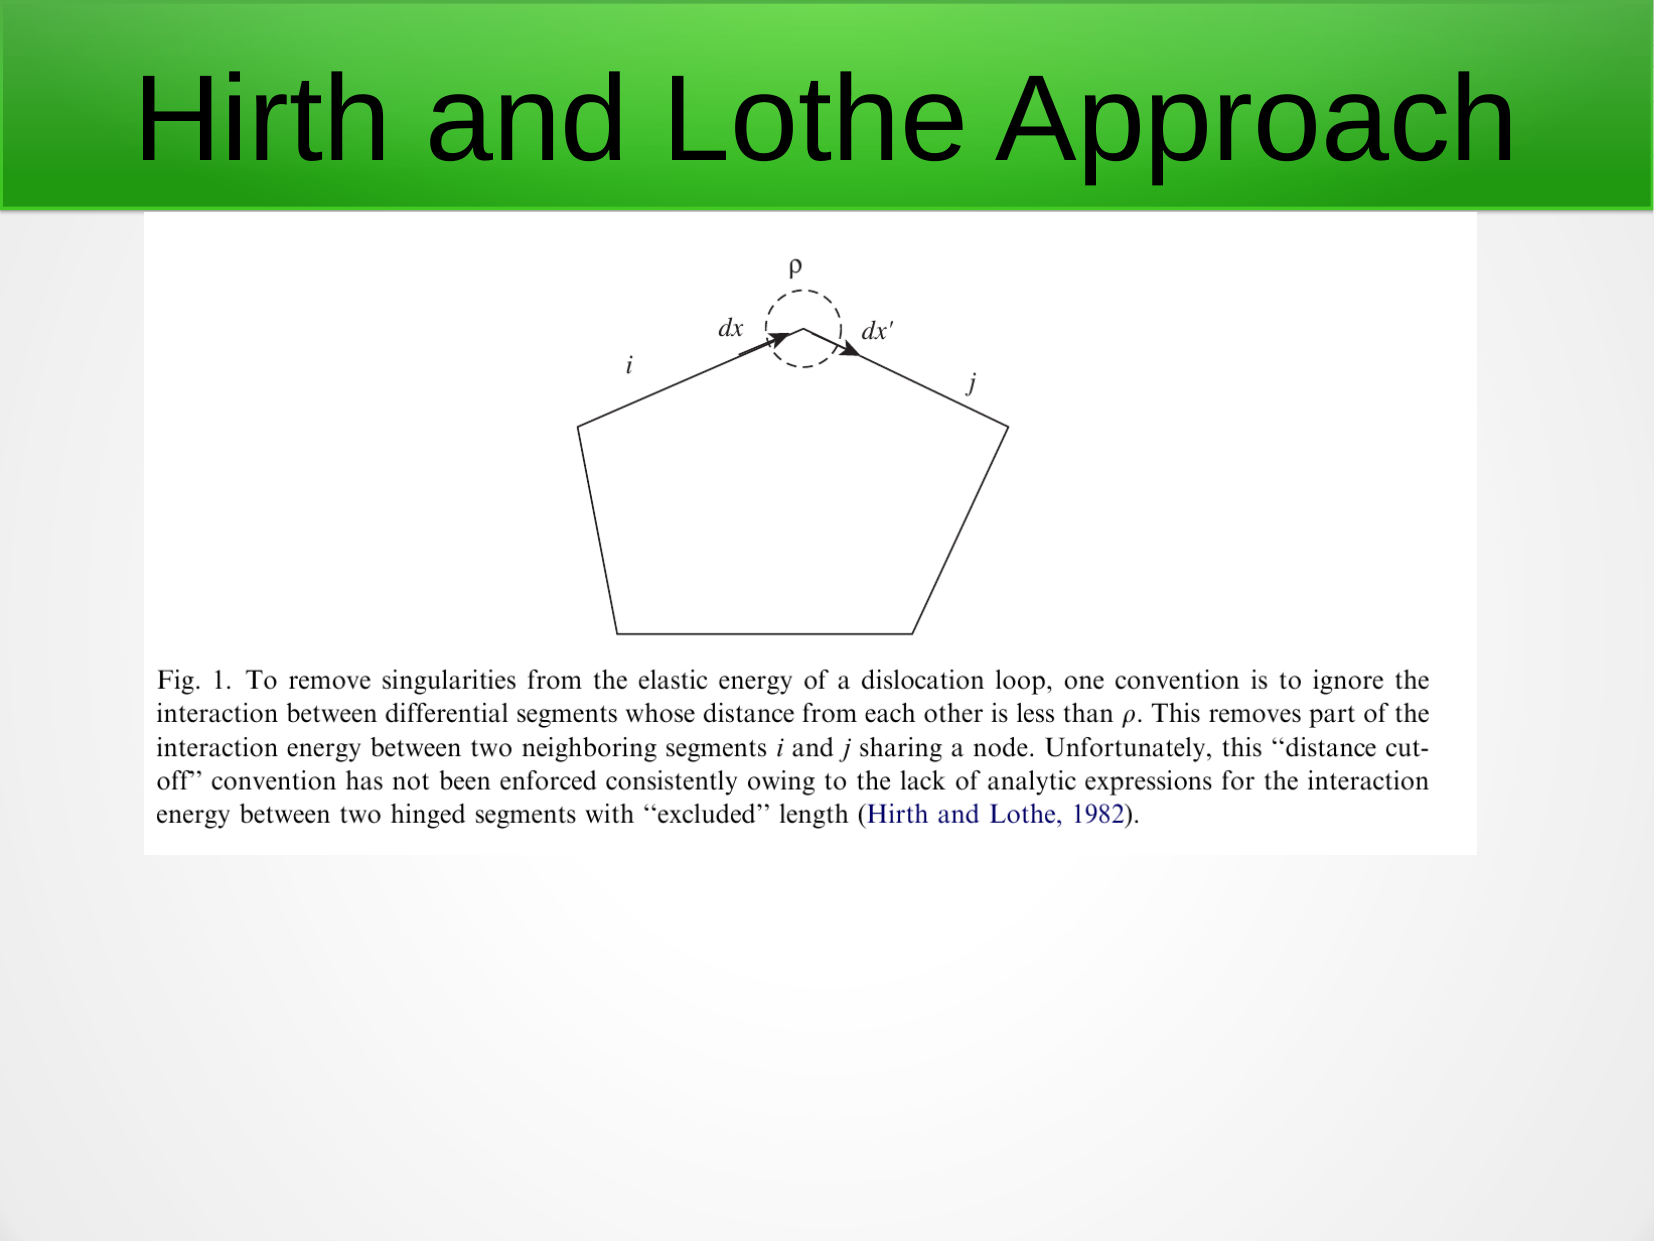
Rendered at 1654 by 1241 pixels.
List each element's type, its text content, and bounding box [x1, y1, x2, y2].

title Hirth and Lothe Approach [82, 47, 1571, 189]
picture [144, 212, 1477, 855]
